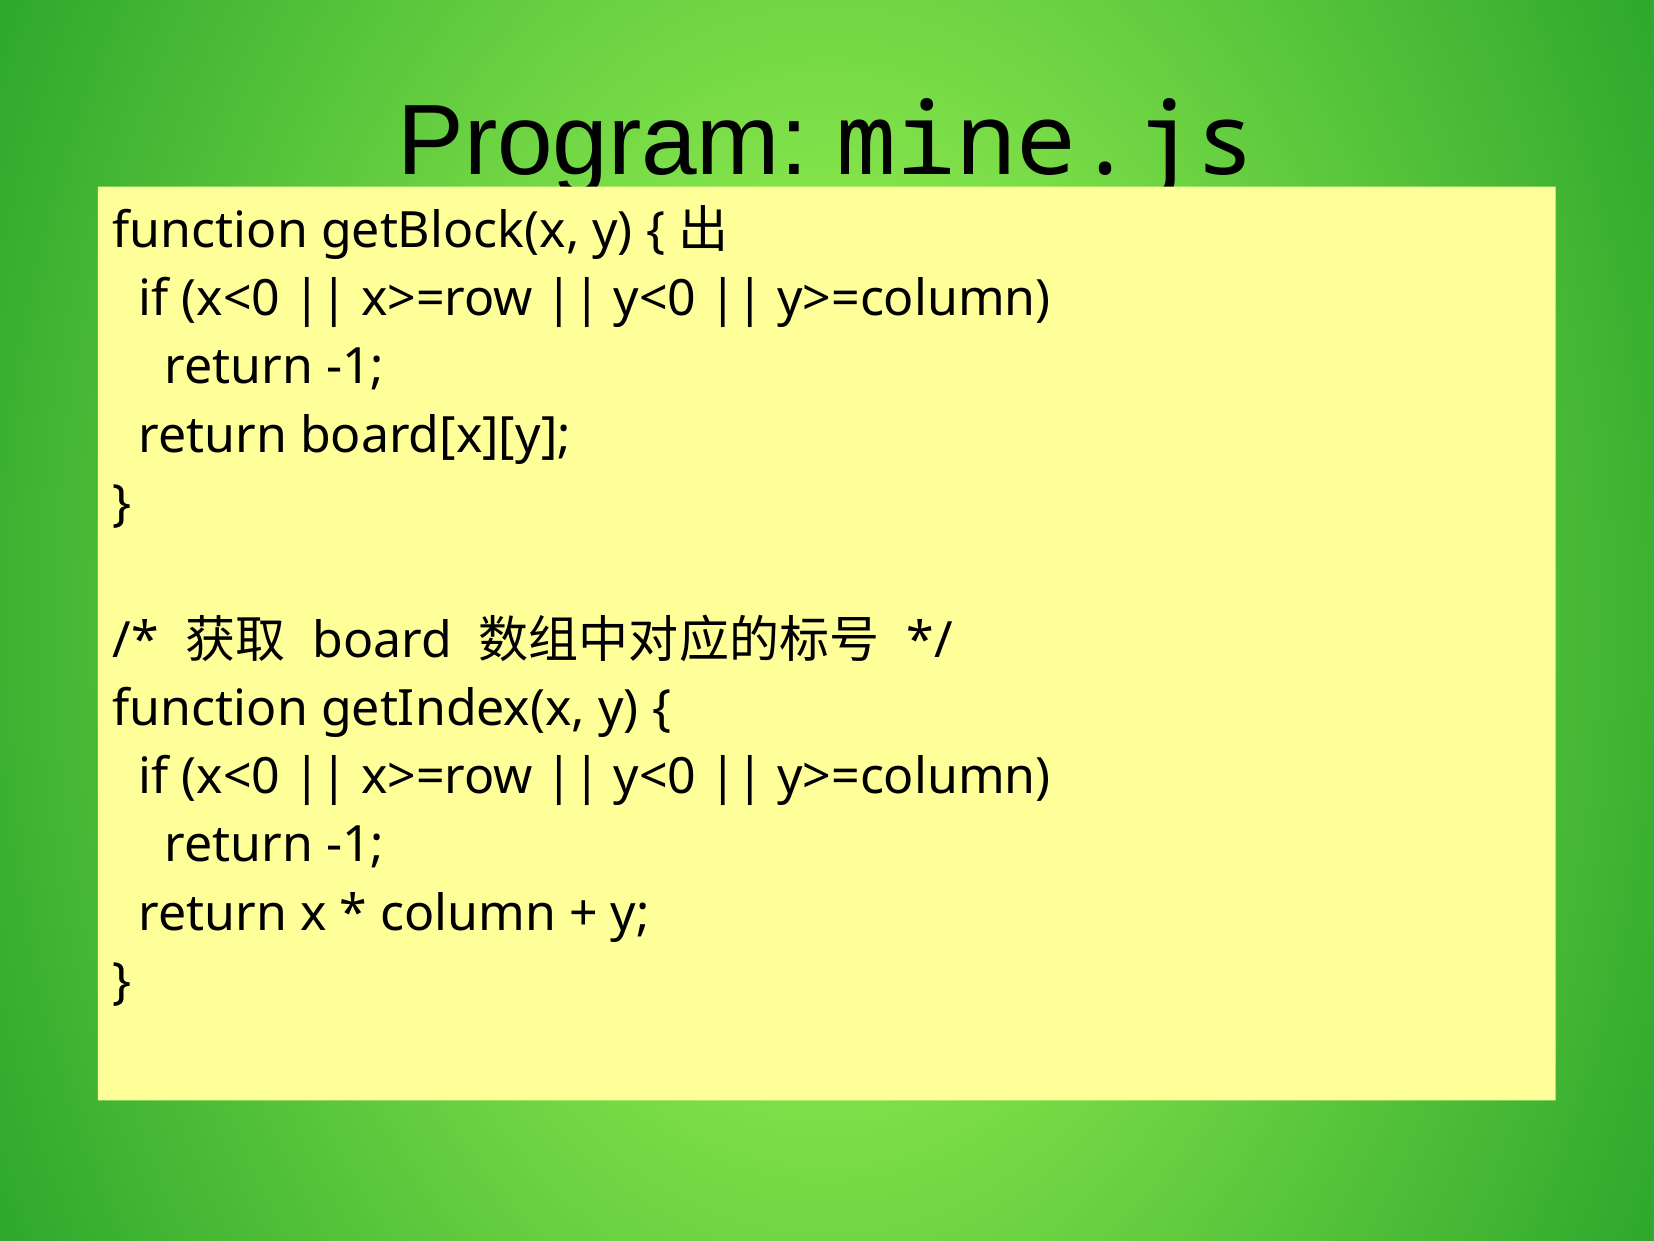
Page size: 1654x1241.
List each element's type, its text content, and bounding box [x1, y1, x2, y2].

text_box function getBlock(x, y) {出 if (x<0 || x>=row || y<0 || y>=column) return -1; return board[x][y]; } /* 获取 board 数组中对应的标号 */ function getIndex(x, y) { if (x<0 || x>=row || y<0 || y>=column) return -1; return x * column + y; } [97, 186, 1556, 1101]
text_box Program: mine.js [316, 60, 1337, 186]
